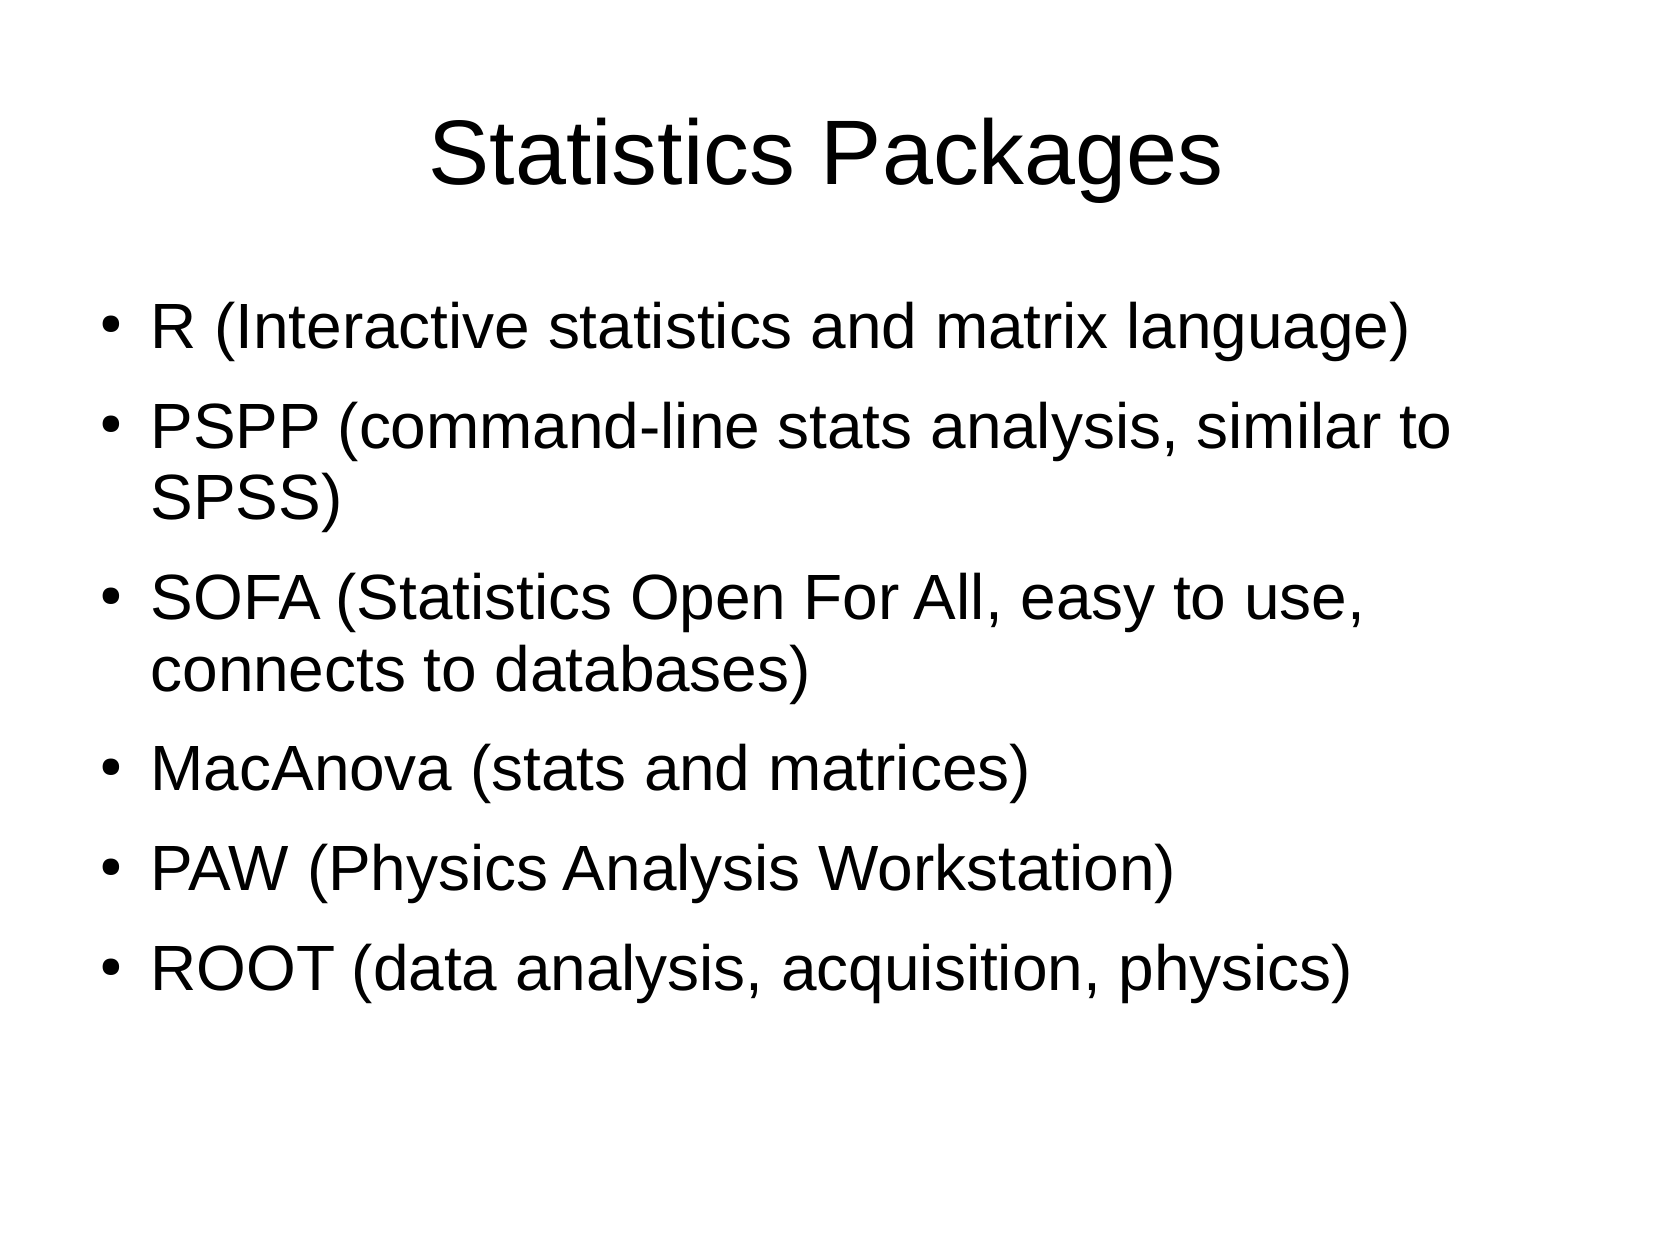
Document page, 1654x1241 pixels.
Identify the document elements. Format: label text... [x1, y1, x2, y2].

list R (Interactive statistics and matrix language) PSPP (command-line stats analysis, similar to SPSS) SOFA (Statistics Open For All, easy to use, connects to databases) MacAnova (stats and matrices) PAW (Physics Analysis Workstation) ROOT (data analysis, acquisition, physics) [82, 290, 1538, 1010]
title Statistics Packages [82, 49, 1571, 257]
